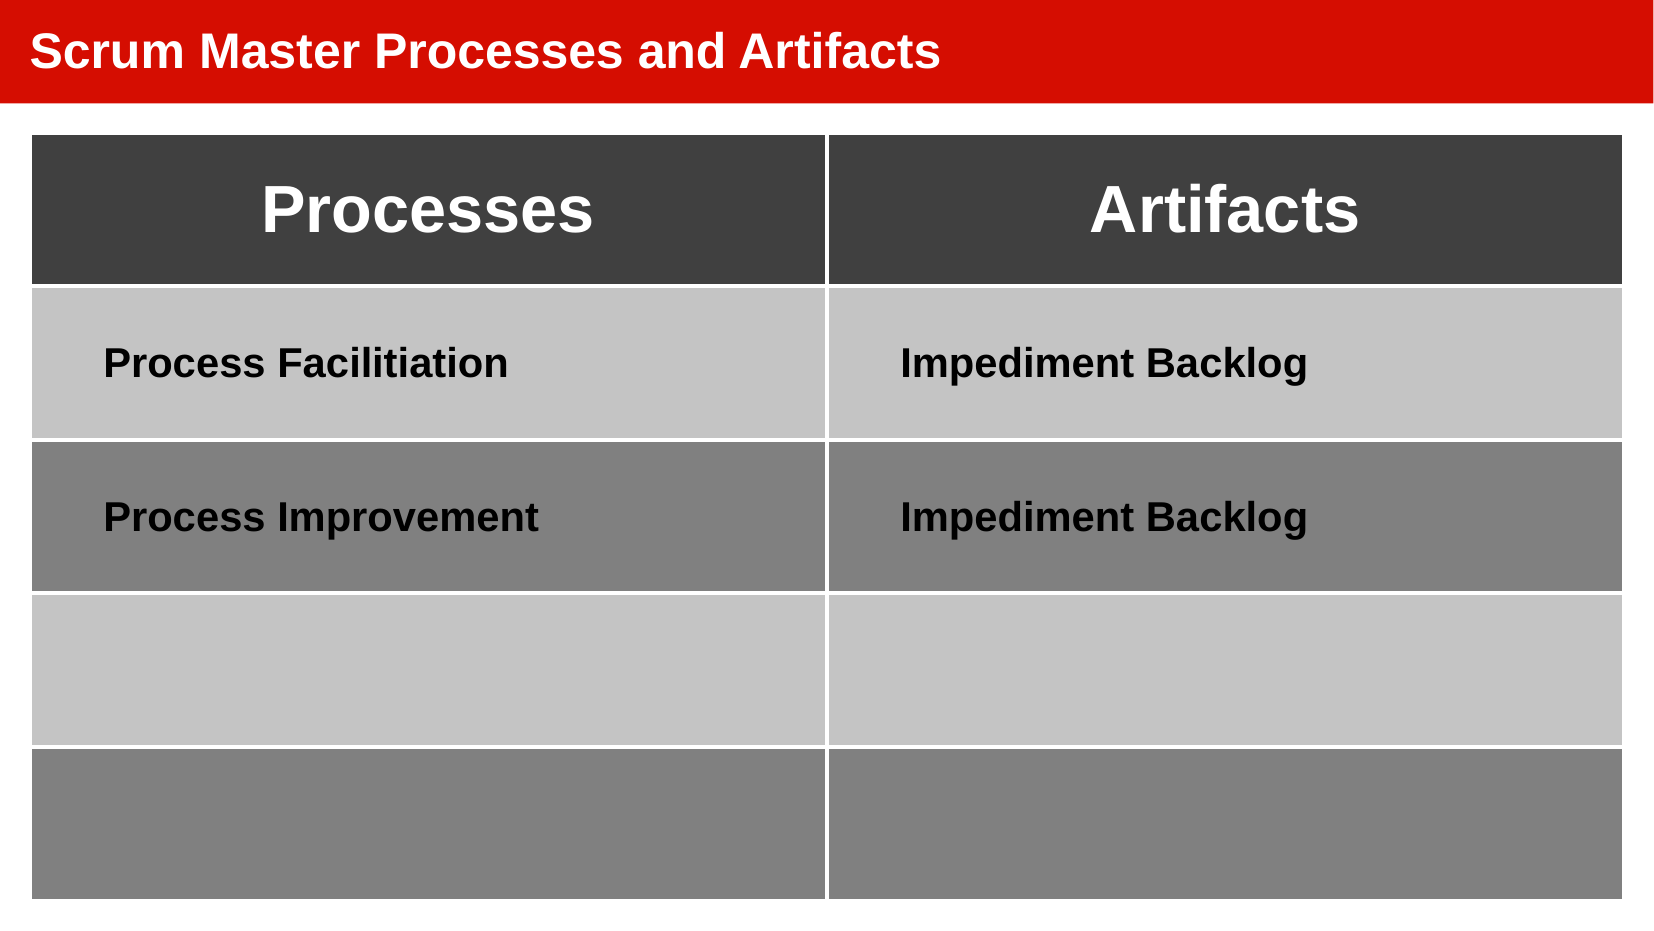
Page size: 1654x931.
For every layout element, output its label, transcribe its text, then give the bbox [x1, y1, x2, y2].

table_cell [32, 749, 825, 899]
table_cell Process Improvement [32, 442, 825, 591]
title Scrum Master Processes and Artifacts [0, 0, 1654, 104]
table_cell [32, 595, 825, 745]
table_cell Impediment Backlog [829, 288, 1622, 438]
table_cell Process Facilitiation [32, 288, 825, 438]
table_cell Impediment Backlog [829, 442, 1622, 591]
table_cell [829, 595, 1622, 745]
table_cell [829, 749, 1622, 899]
table_header Processes [32, 135, 825, 284]
table_header Artifacts [829, 135, 1622, 284]
